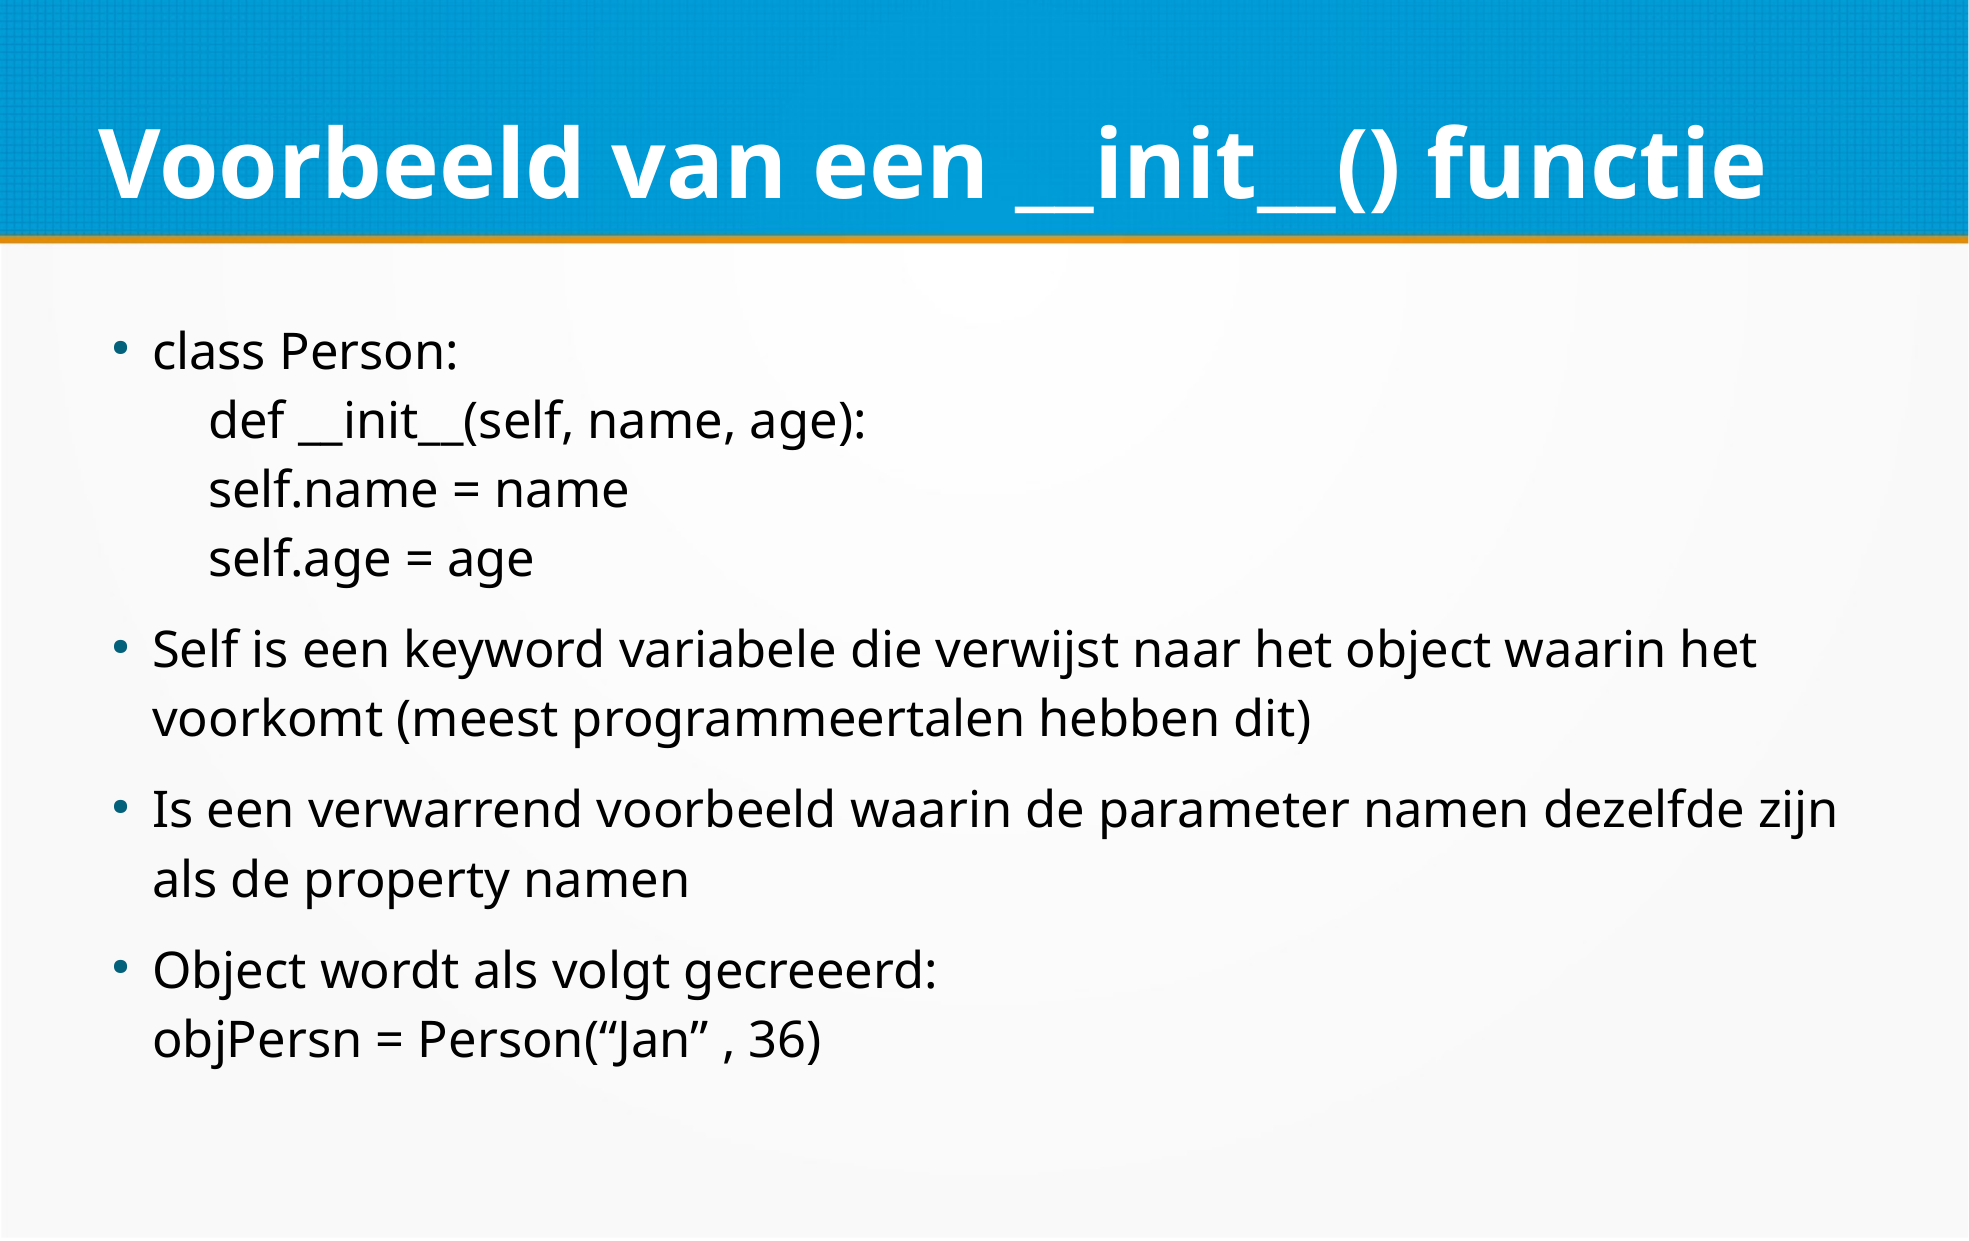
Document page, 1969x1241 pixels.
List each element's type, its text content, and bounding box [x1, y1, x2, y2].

list class Person: def __init__(self, name, age): self.name = name self.age = age Self is een keyword variabele die verwijst naar het object waarin het voorkomt (meest programmeertalen hebben dit) Is een verwarrend voorbeeld waarin de parameter namen dezelfde zijn als de property namen Object wordt als volgt gecreeerd: objPersn = Person(“Jan” , 36) [98, 315, 1861, 1081]
picture [0, 233, 1969, 1241]
title Voorbeeld van een __init__() functie [98, 19, 1870, 227]
